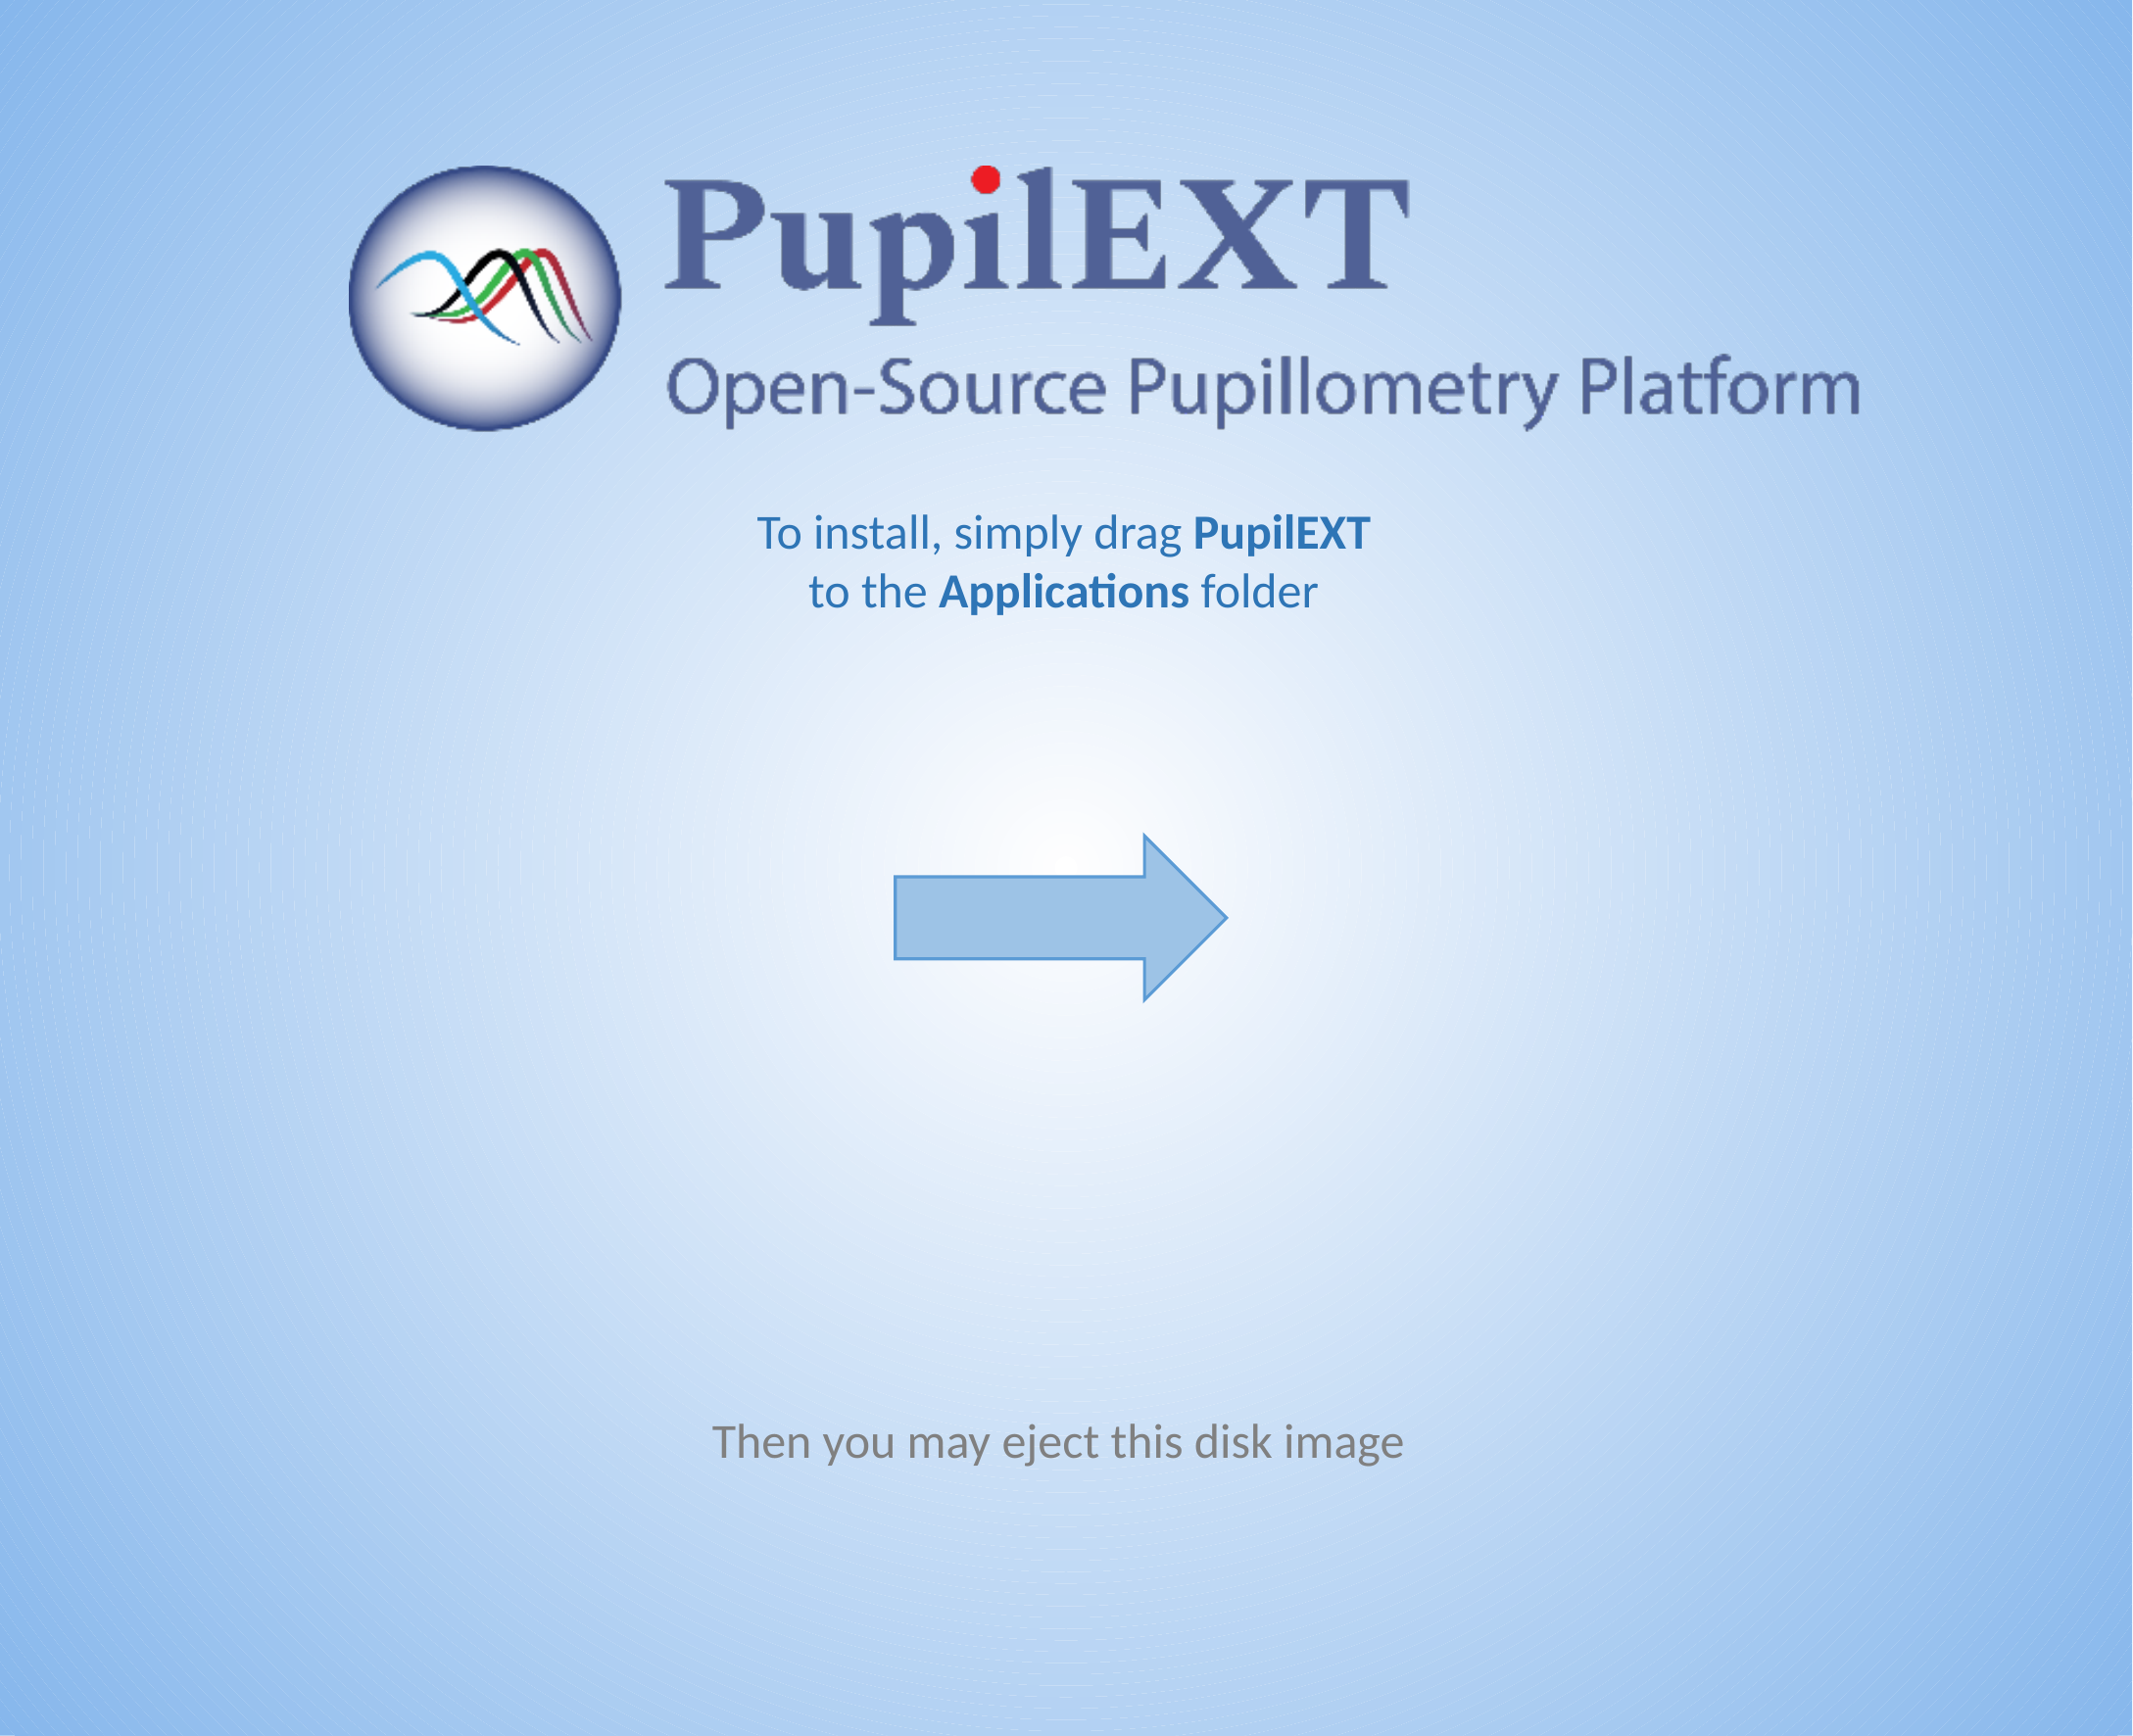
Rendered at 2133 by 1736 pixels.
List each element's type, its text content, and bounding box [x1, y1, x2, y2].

picture [349, 166, 1866, 434]
text_box Then you may eject this disk image [360, 1401, 1757, 1476]
text_box To install, simply drag PupilEXT to the Applications folder [739, 493, 1389, 627]
text_box [0, 0, 2133, 1736]
